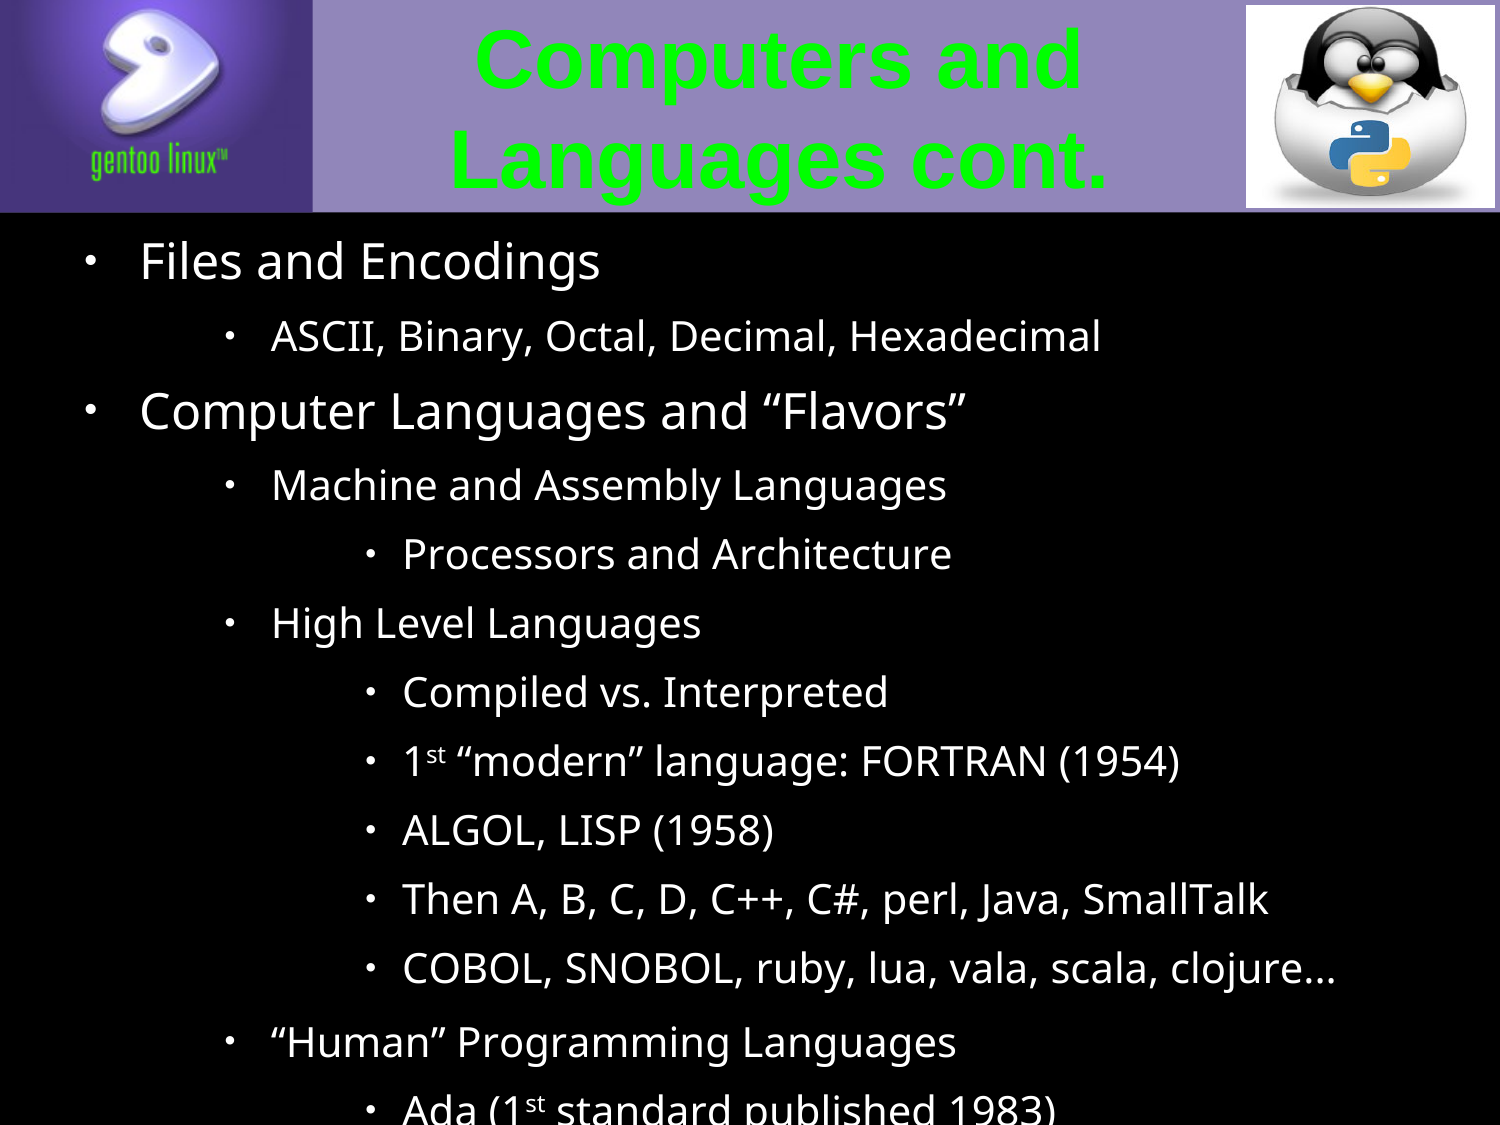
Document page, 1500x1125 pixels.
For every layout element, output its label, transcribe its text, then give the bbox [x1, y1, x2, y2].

title Computers and Languages cont. [324, 9, 1235, 203]
picture [0, 0, 302, 184]
picture [1246, 5, 1495, 208]
list Files and Encodings ASCII, Binary, Octal, Decimal, Hexadecimal Computer Languages and “Flavors” Machine and Assembly Languages Processors and Architecture High Level Languages Compiled vs. Interpreted 1st “modern” language: FORTRAN (1954) ALGOL, LISP (1958) Then A, B, C, D, C++, C#, perl, Java, SmallTalk COBOL, SNOBOL, ruby, lua, vala, scala, clojure... “Human” Programming Languages Ada (1st standard published 1983) Python (1st implementation 1989) [27, 226, 1471, 1099]
